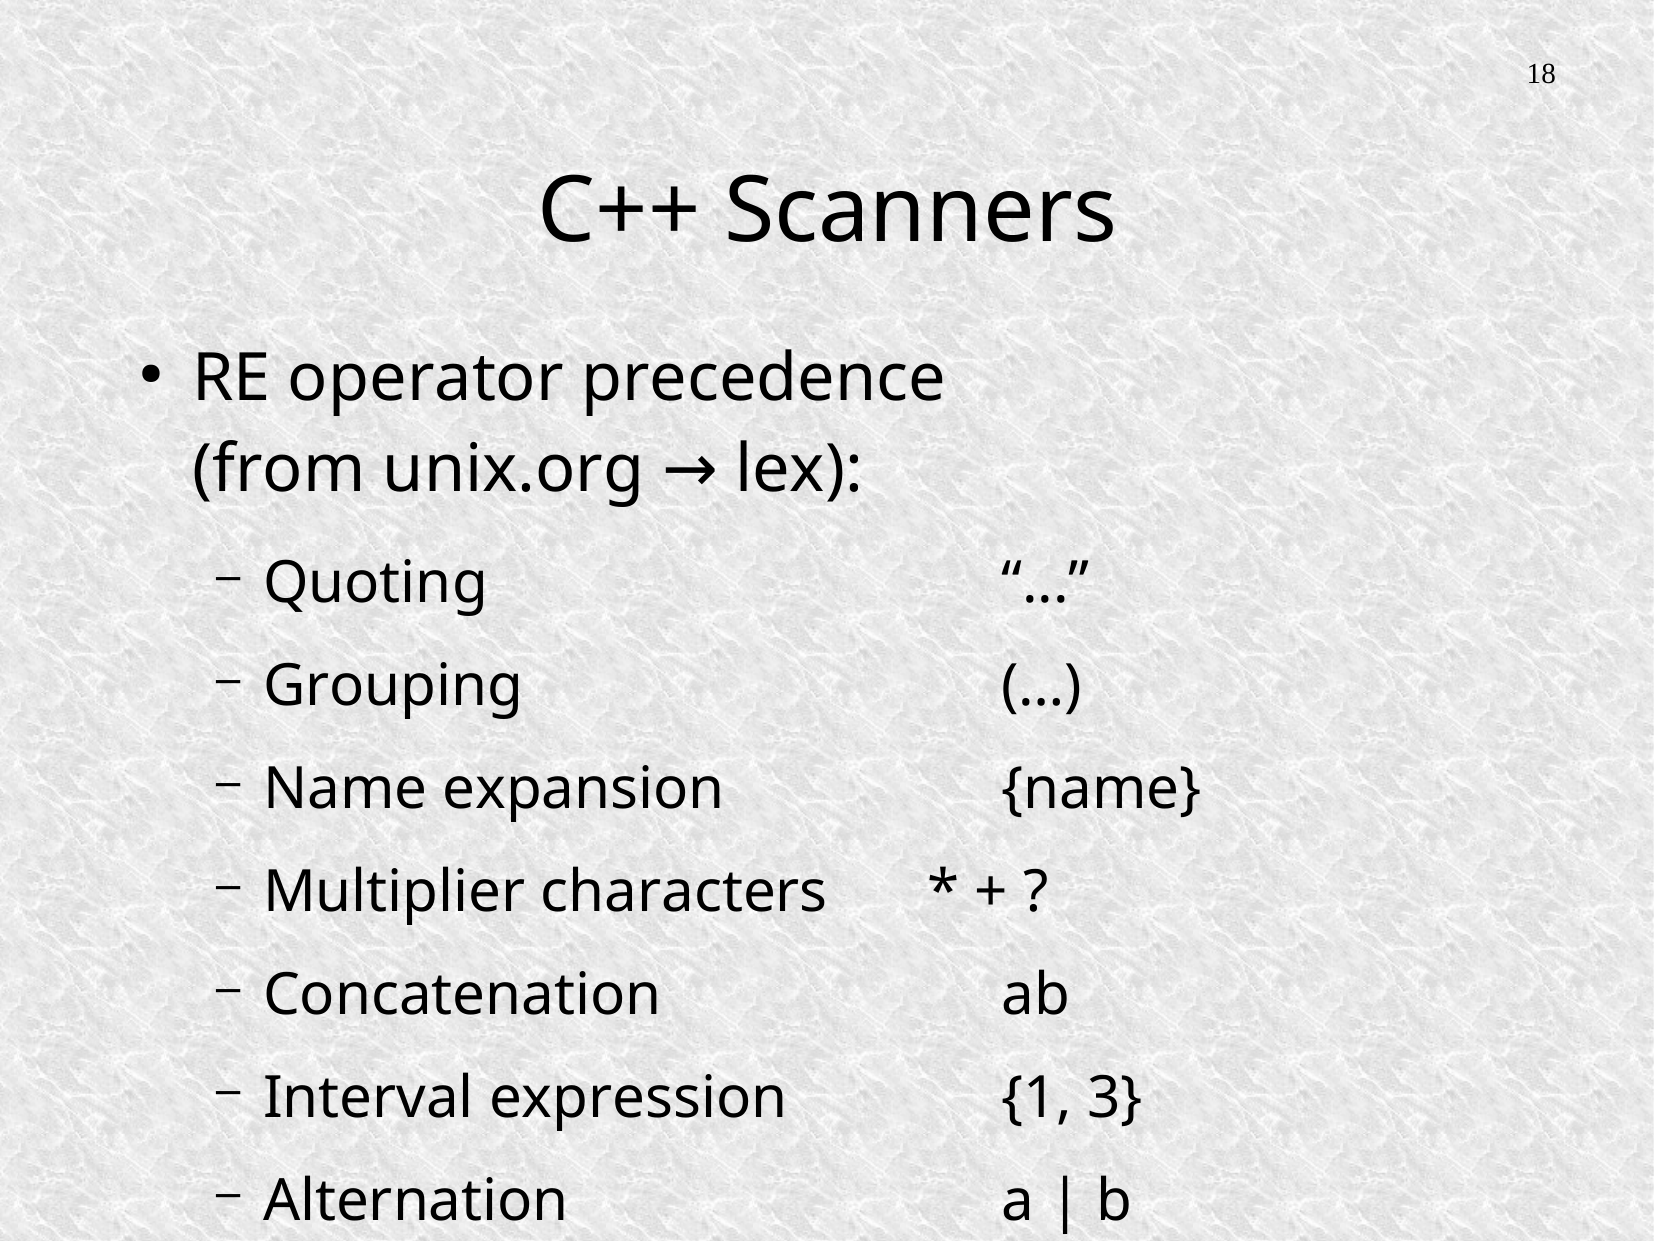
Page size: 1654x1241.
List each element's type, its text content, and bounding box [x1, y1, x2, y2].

title C++ Scanners [121, 102, 1534, 311]
picture [0, 0, 1654, 1241]
list RE operator precedence (from unix.org → lex): Quoting “...” Grouping (…) Name expansion {name} Multiplier characters * + ? Concatenation ab Interval expression {1, 3} Alternation a | b [121, 329, 1605, 1227]
